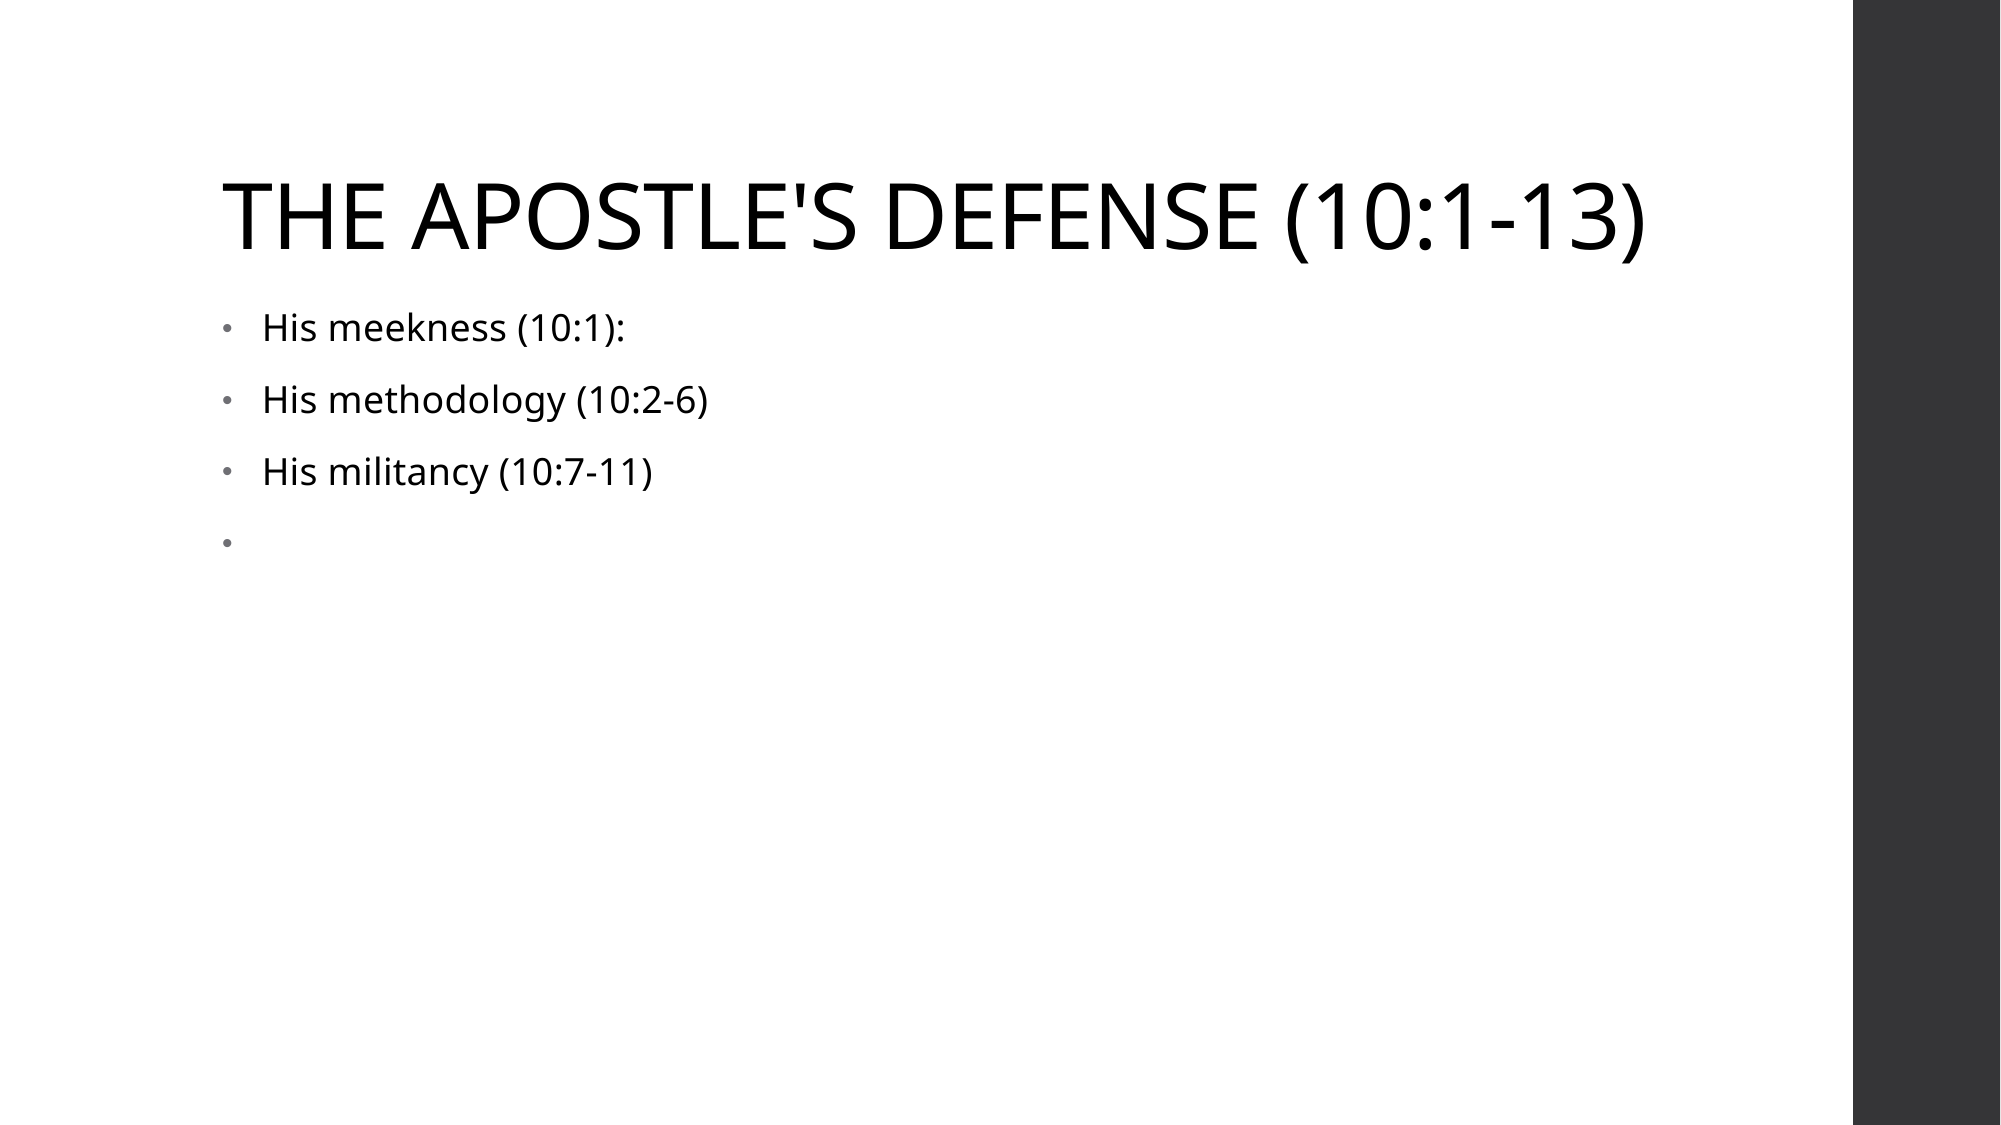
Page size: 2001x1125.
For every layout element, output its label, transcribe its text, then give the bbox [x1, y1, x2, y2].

title THE APOSTLE'S DEFENSE (10:1-13) [206, 60, 1797, 278]
list His meekness (10:1): His methodology (10:2-6) His militancy (10:7-11) [206, 299, 1617, 1014]
